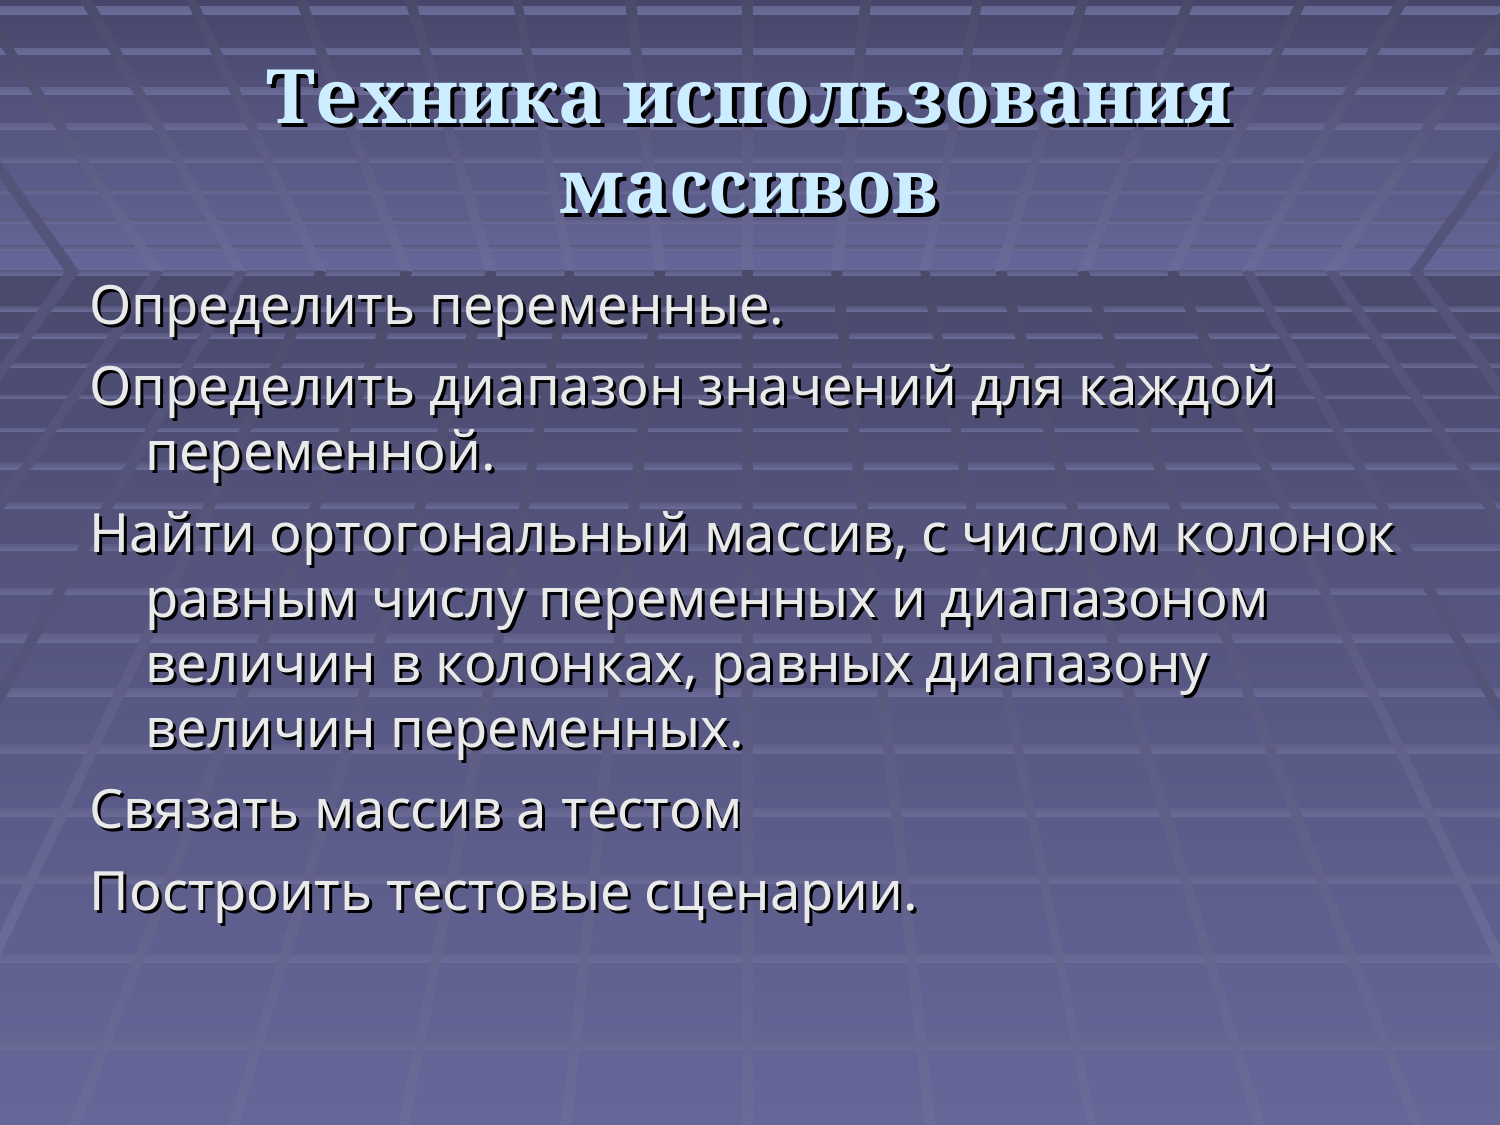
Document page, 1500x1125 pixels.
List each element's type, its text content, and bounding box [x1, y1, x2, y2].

title Техника использования массивов [74, 20, 1424, 257]
list Определить переменные. Определить диапазон значений для каждой переменной. Найти ортогональный массив, с числом колонок равным числу переменных и диапазоном величин в колонках, равных диапазону величин переменных. Связать массив а тестом Построить тестовые сценарии. [74, 262, 1424, 1005]
